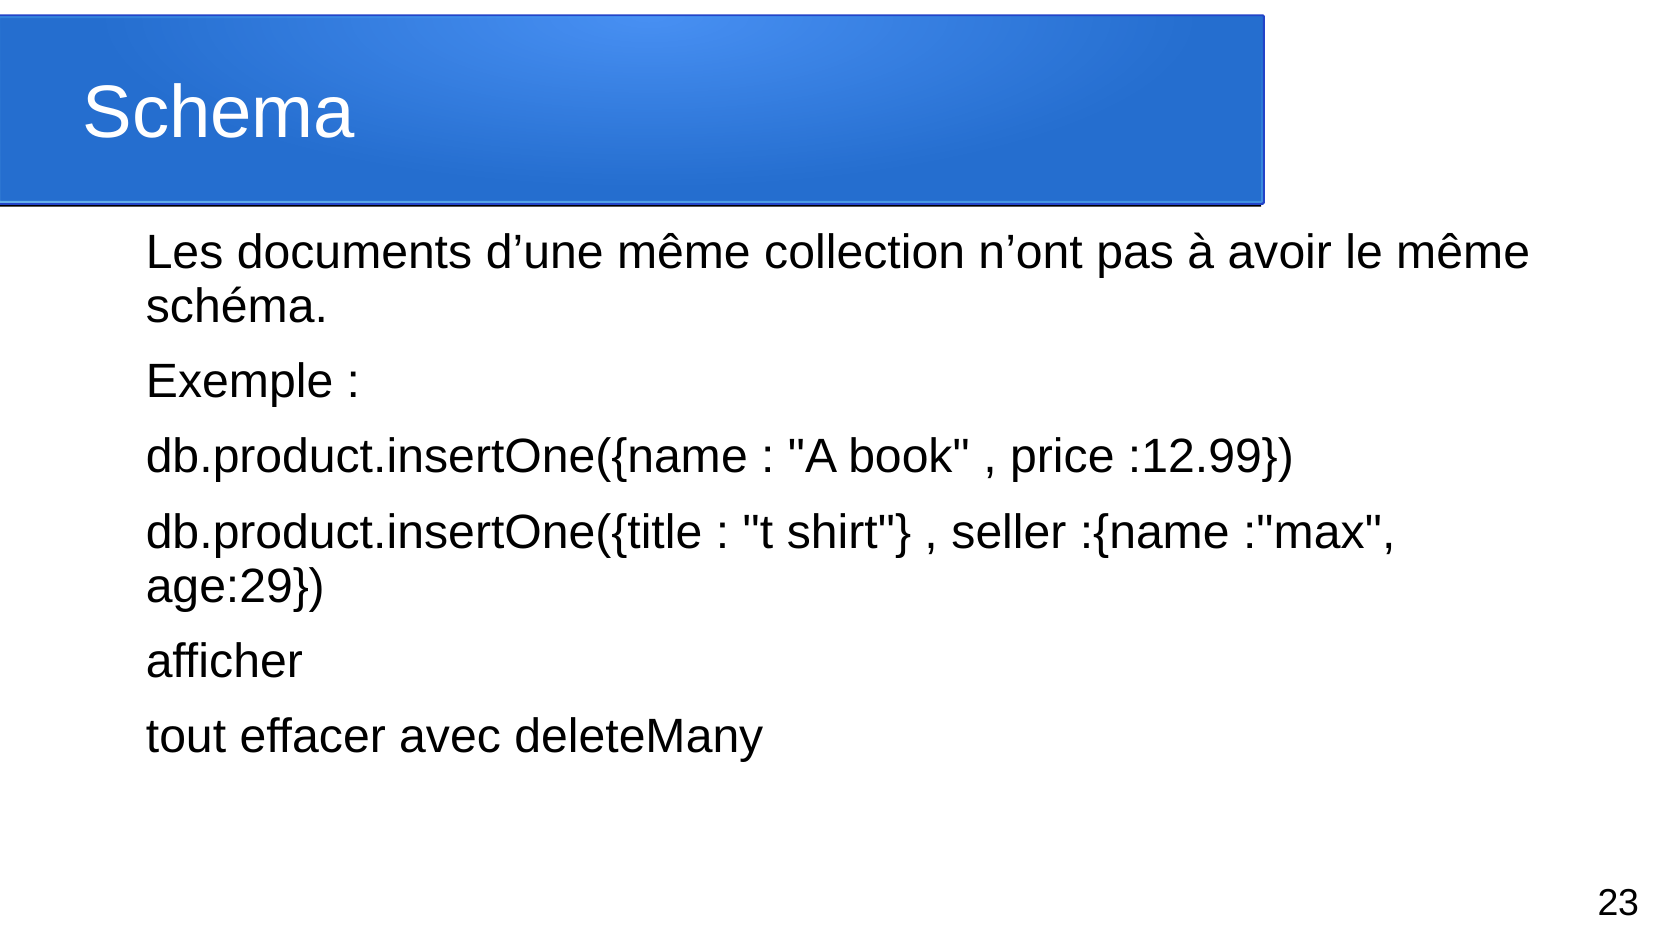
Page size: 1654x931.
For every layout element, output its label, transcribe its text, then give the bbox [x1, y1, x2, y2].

list Les documents d’une même collection n’ont pas à avoir le même schéma. Exemple : db.product.insertOne({name : "A book" , price :12.99}) db.product.insertOne({title : "t shirt"} , seller :{name :"max", age:29}) afficher tout effacer avec deleteMany [82, 224, 1571, 764]
text_box 23 [1582, 874, 1654, 931]
title Schema [82, 35, 1235, 189]
